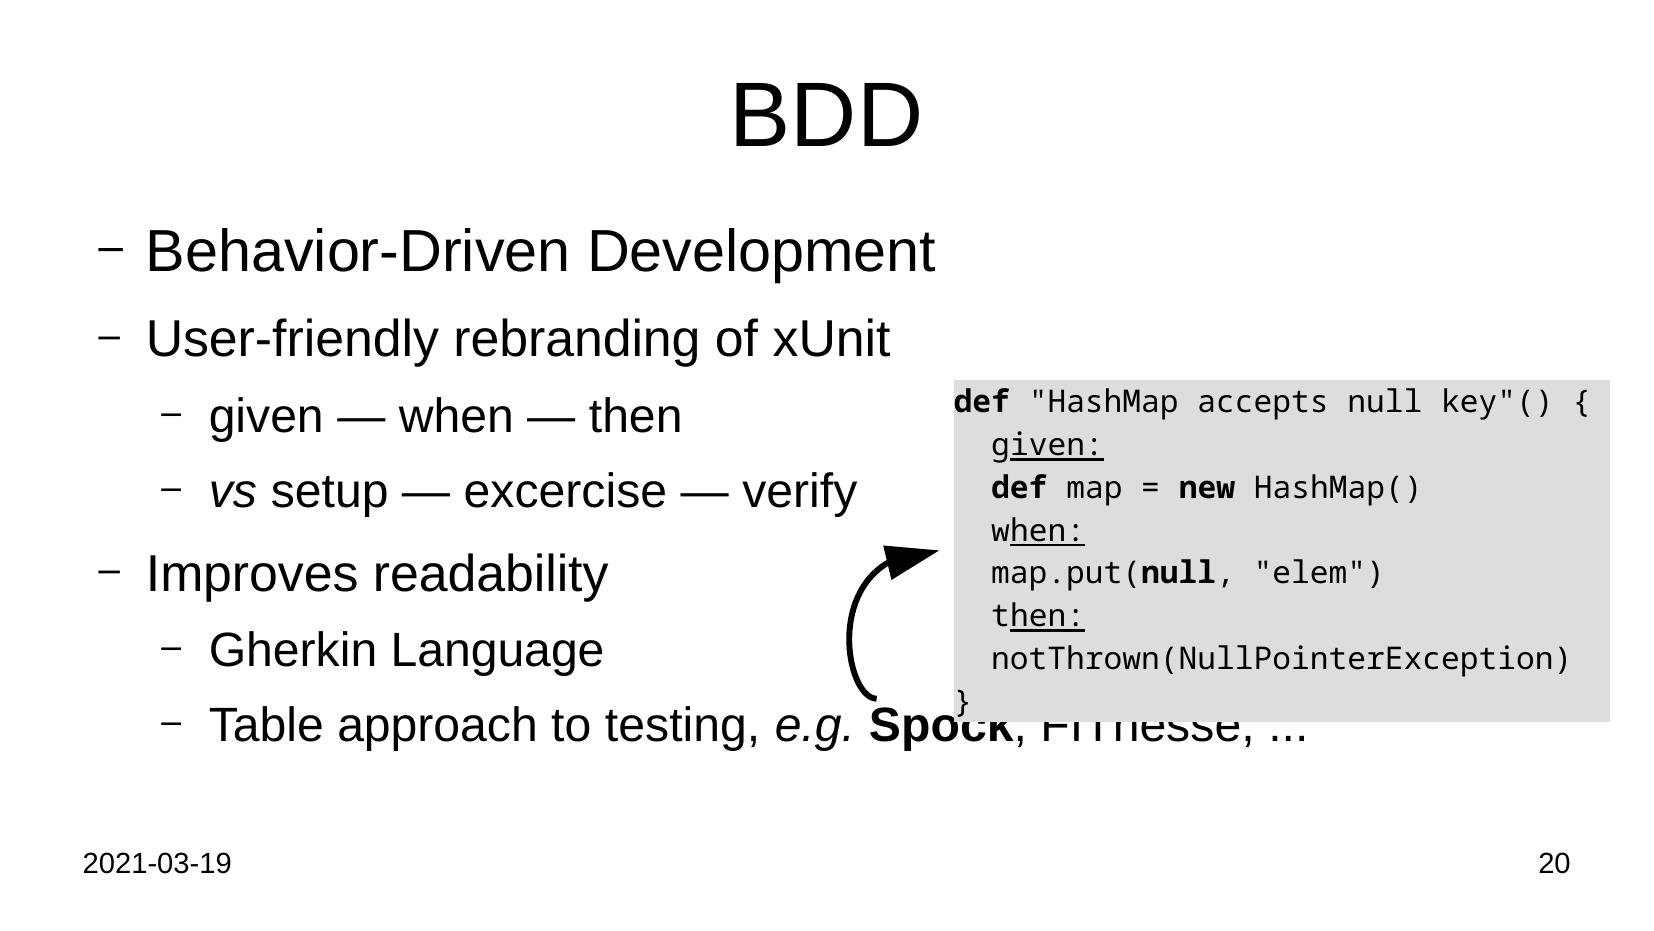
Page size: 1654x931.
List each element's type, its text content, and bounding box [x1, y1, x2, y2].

title BDD [82, 37, 1571, 193]
text_box def "HashMap accepts null key"() { given: def map = new HashMap() when: map.put(null, "elem") then: notThrown(NullPointerException) } [939, 372, 1642, 680]
list Behavior-Driven Development User-friendly rebranding of xUnit given — when — then vs setup — excercise — verify Improves readability Gherkin Language Table approach to testing, e.g. Spock, FITnesse, ... [82, 217, 1571, 758]
